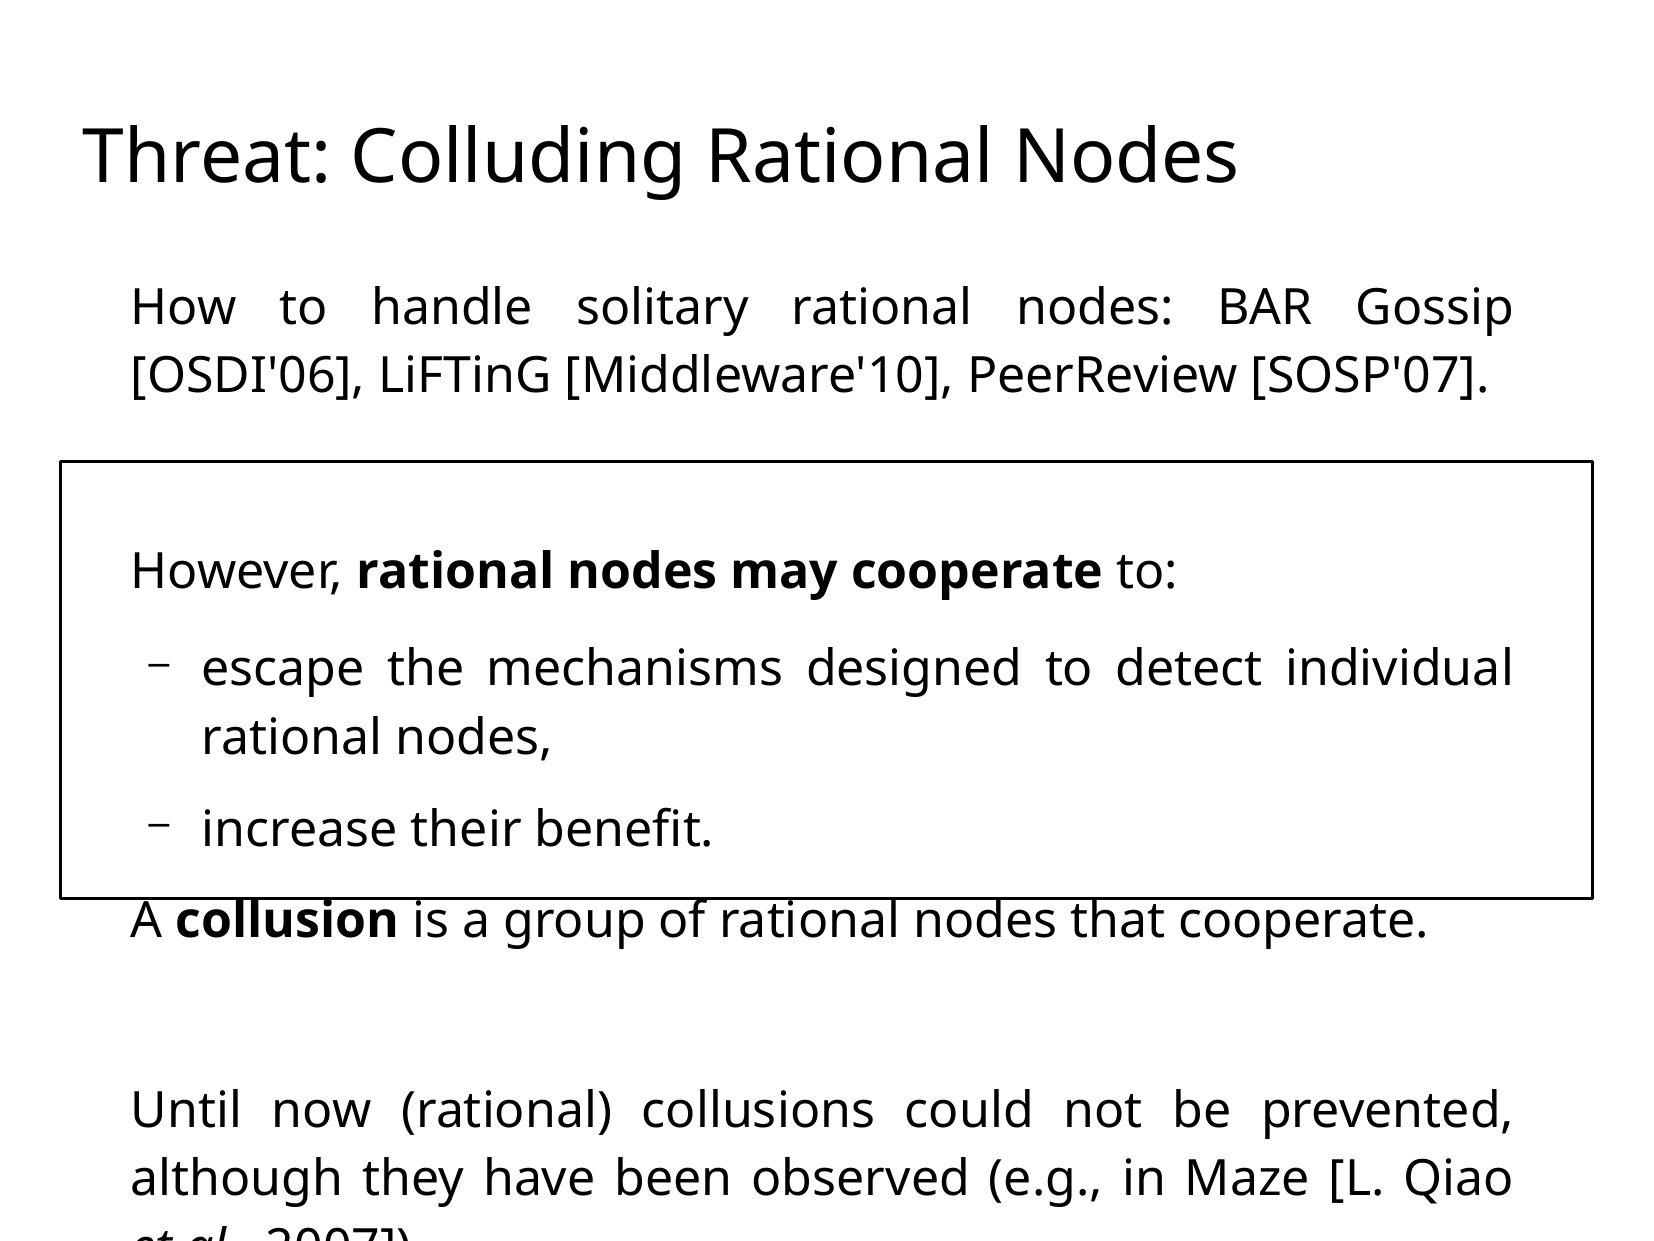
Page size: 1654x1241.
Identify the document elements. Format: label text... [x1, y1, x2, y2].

title Threat: Colluding Rational Nodes [82, 49, 1571, 257]
list How to handle solitary rational nodes: BAR Gossip [OSDI'06], LiFTinG [Middleware'10], PeerReview [SOSP'07]. However, rational nodes may cooperate to: escape the mechanisms designed to detect individual rational nodes, increase their benefit. A collusion is a group of rational nodes that cooperate. Until now (rational) collusions could not be prevented, although they have been observed (e.g., in Maze [L. Qiao et al., 2007]). [59, 270, 1516, 1176]
text_box [1516, 461, 1593, 899]
